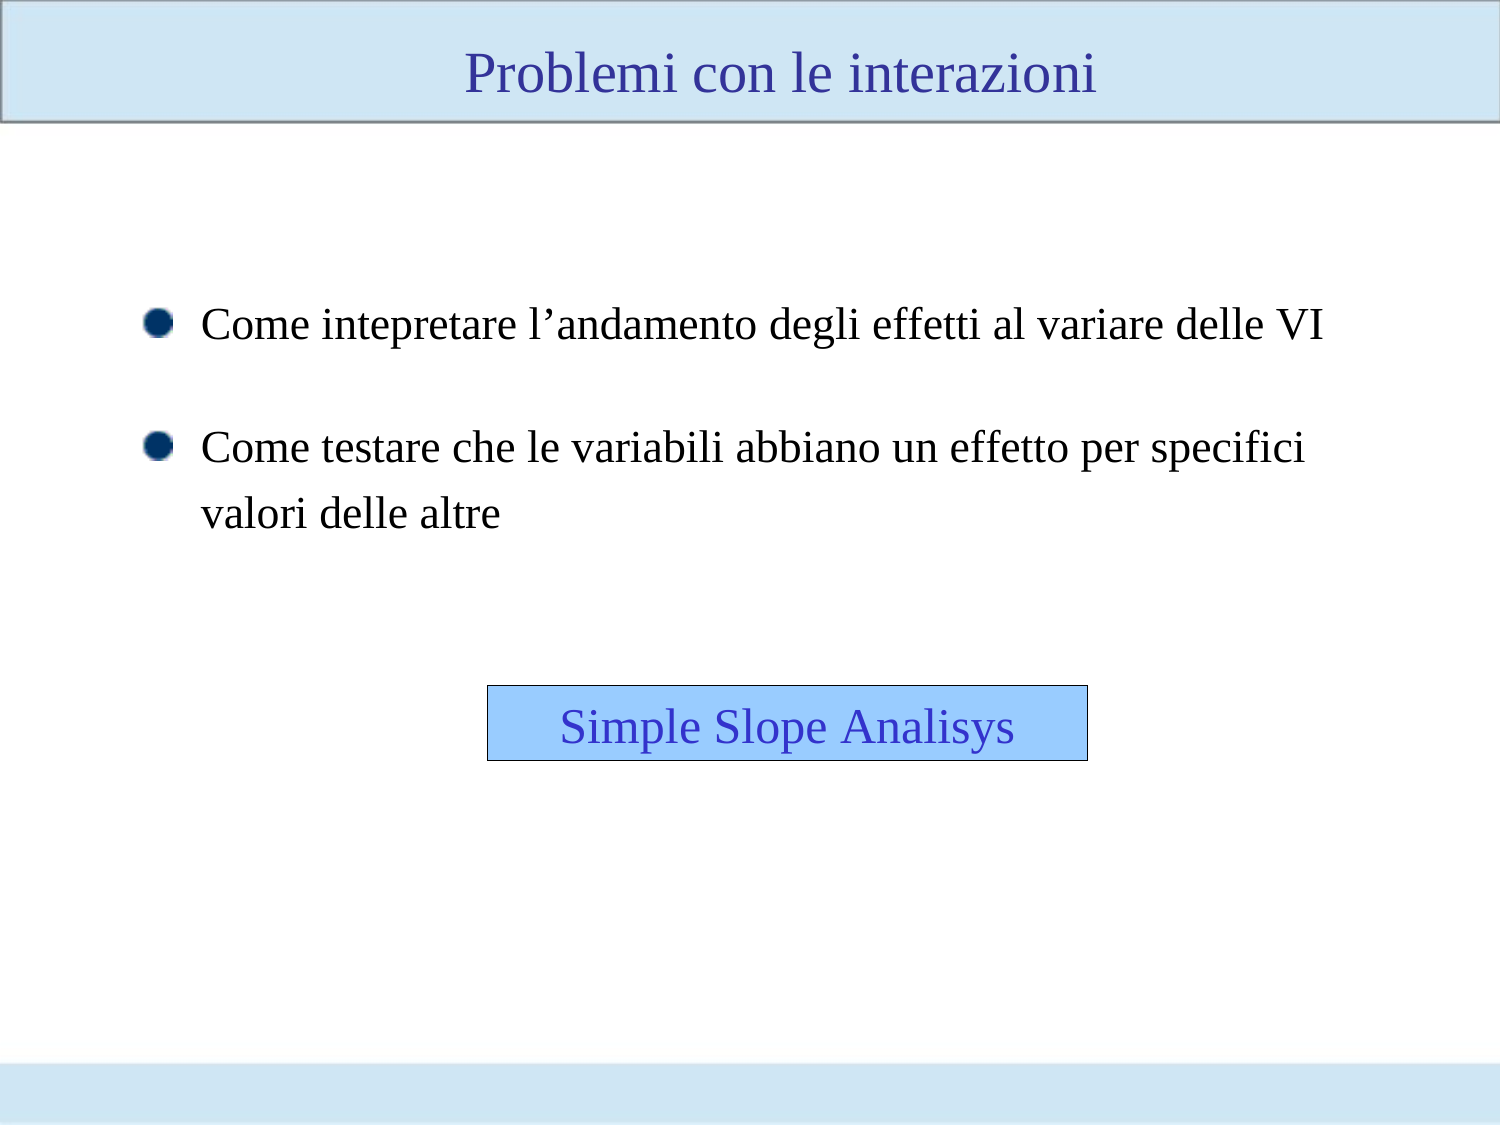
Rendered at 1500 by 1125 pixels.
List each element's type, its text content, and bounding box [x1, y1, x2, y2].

text_box Simple Slope Analisys [487, 685, 1088, 761]
title Problemi con le interazioni [249, 21, 1313, 117]
text_box Come intepretare l’andamento degli effetti al variare delle VI Come testare che le variabili abbiano un effetto per specifici valori delle altre [124, 275, 1426, 546]
picture [0, 0, 1500, 1125]
